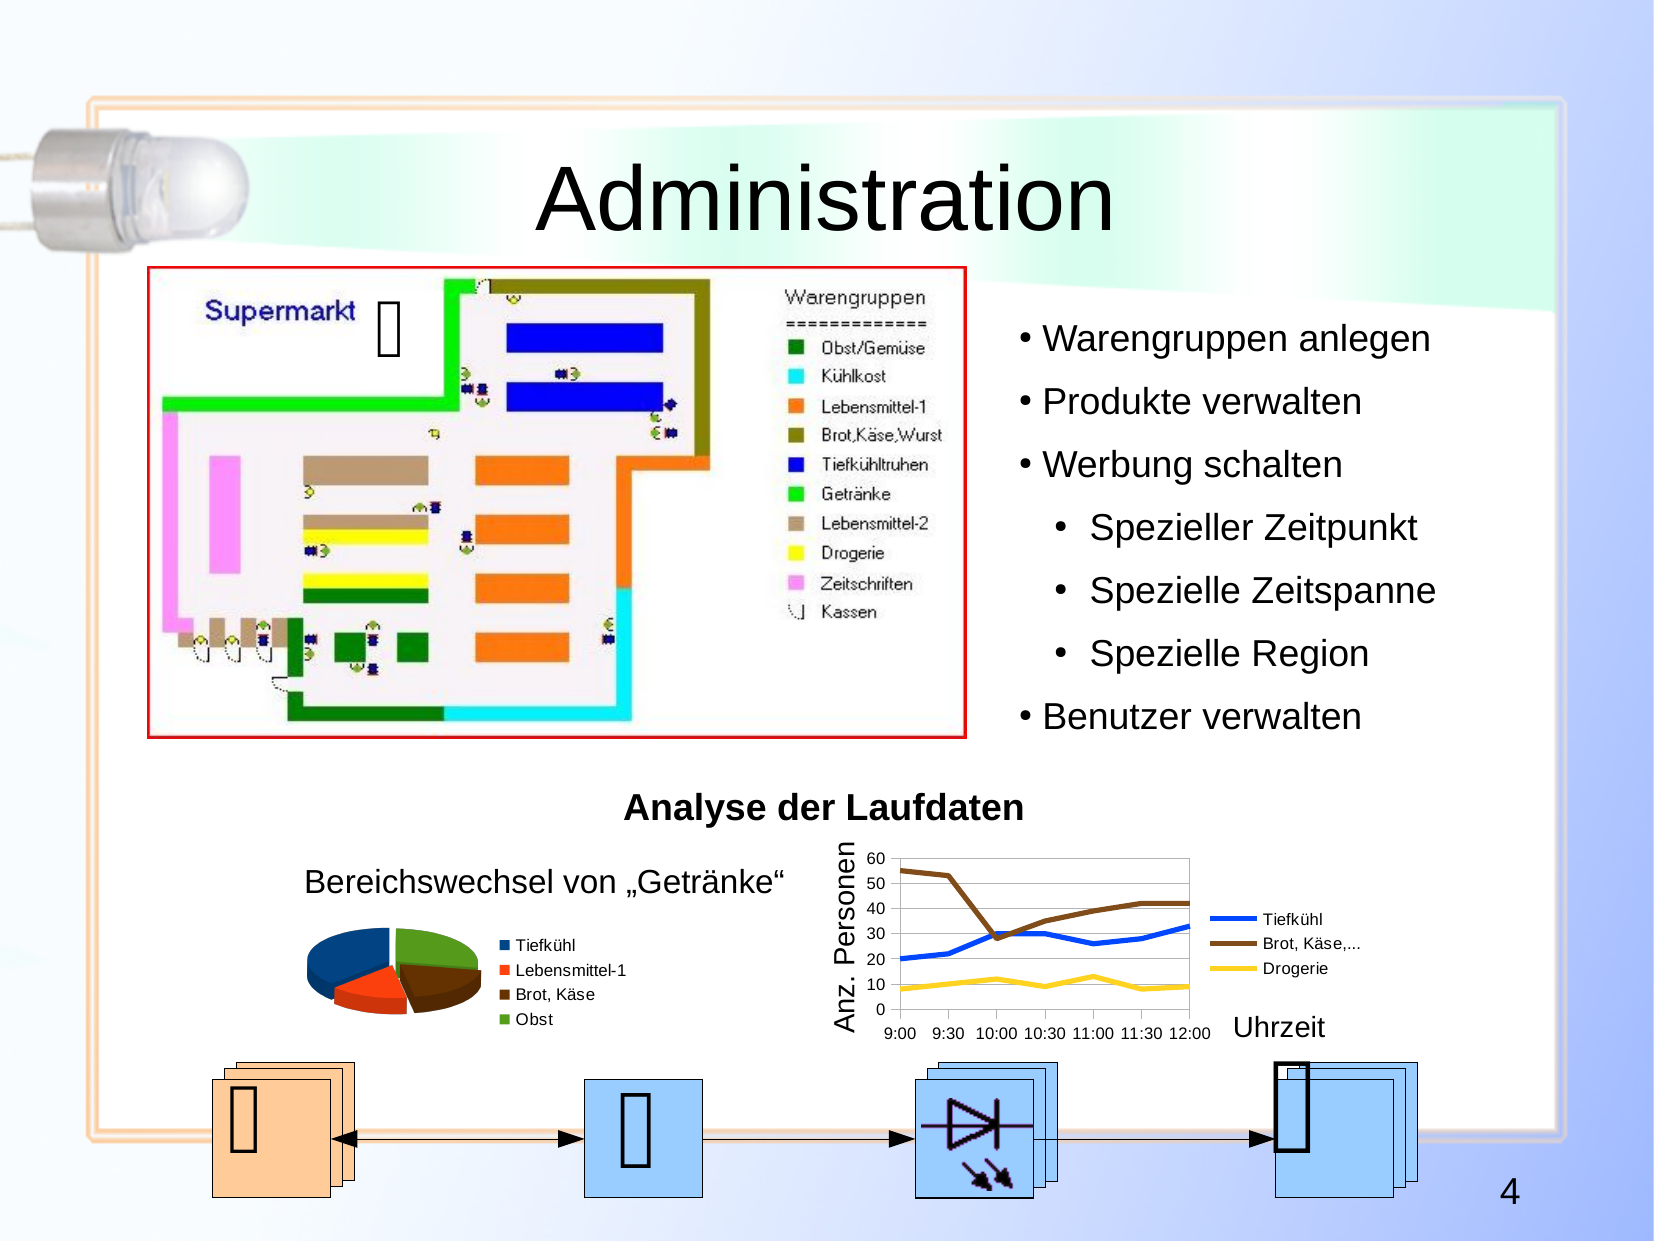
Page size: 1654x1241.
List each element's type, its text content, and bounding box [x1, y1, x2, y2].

text_box [331, 1140, 355, 1187]
text_box <Nummer> [1485, 1163, 1654, 1235]
chart [856, 844, 1369, 1052]
text_box Analyse der Laufdaten [608, 779, 1039, 838]
text_box [584, 1079, 703, 1198]
text_box  [1254, 1051, 1418, 1204]
text_box : [212, 1076, 331, 1203]
text_box [1034, 1140, 1058, 1188]
text_box Anz. Personen [820, 838, 869, 1049]
picture [0, 0, 1654, 1241]
text_box [224, 1062, 355, 1138]
text_box  [602, 1083, 721, 1211]
text_box Uhrzeit [1218, 1003, 1341, 1052]
title Administration [82, 102, 1571, 296]
chart [295, 909, 769, 1064]
text_box Warengruppen anlegen Produkte verwalten Werbung schalten Spezieller Zeitpunkt Spezielle Zeitspanne Spezielle Region Benutzer verwalten [1003, 289, 1477, 788]
text_box Bereichswechsel von „Getränke“ [289, 856, 820, 909]
text_box [915, 1062, 1058, 1199]
text_box  [360, 291, 443, 391]
